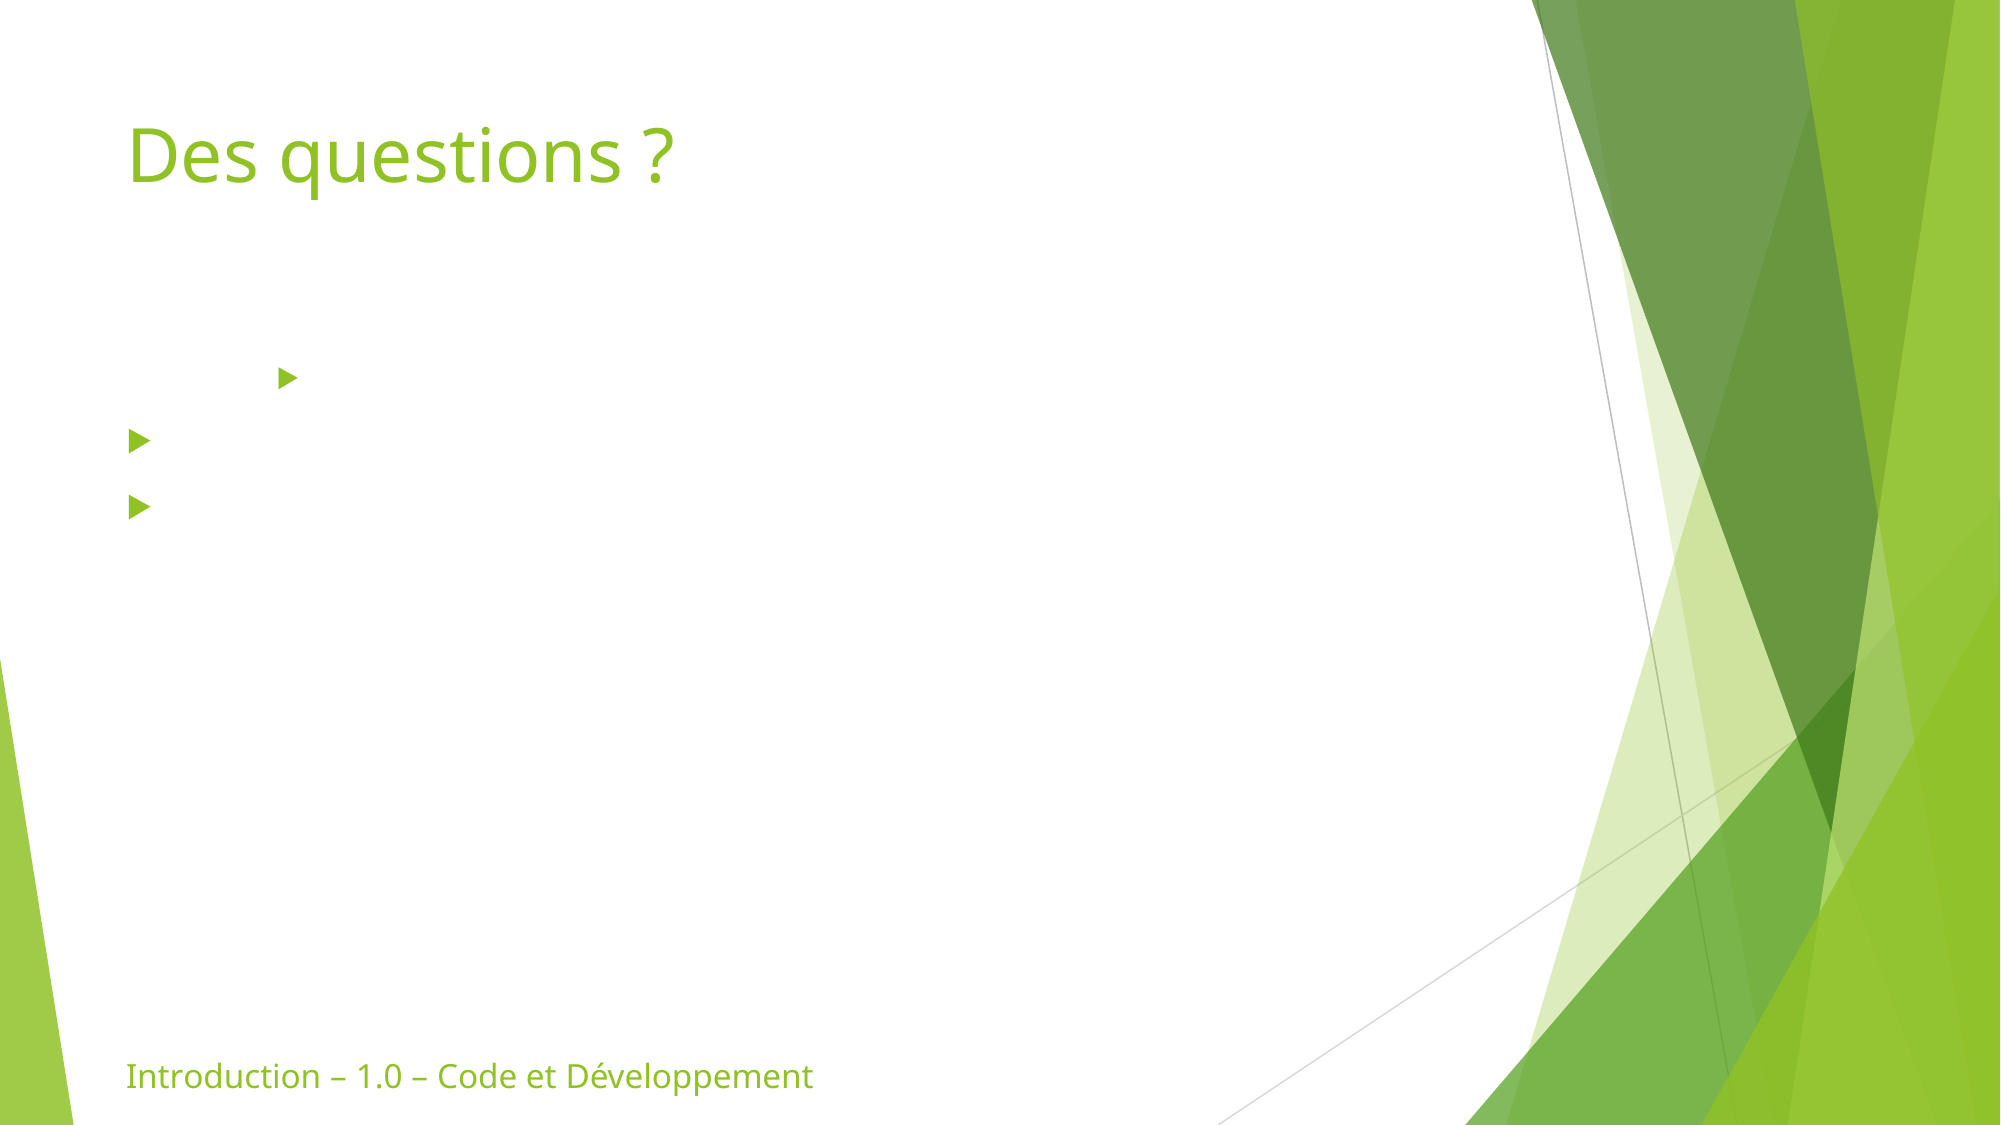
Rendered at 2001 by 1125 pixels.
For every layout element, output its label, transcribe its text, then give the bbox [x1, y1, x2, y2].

text_box Introduction – 1.0 – Code et Développement [111, 1047, 1094, 1109]
list [111, 354, 1522, 992]
title Des questions ? [111, 99, 1522, 317]
